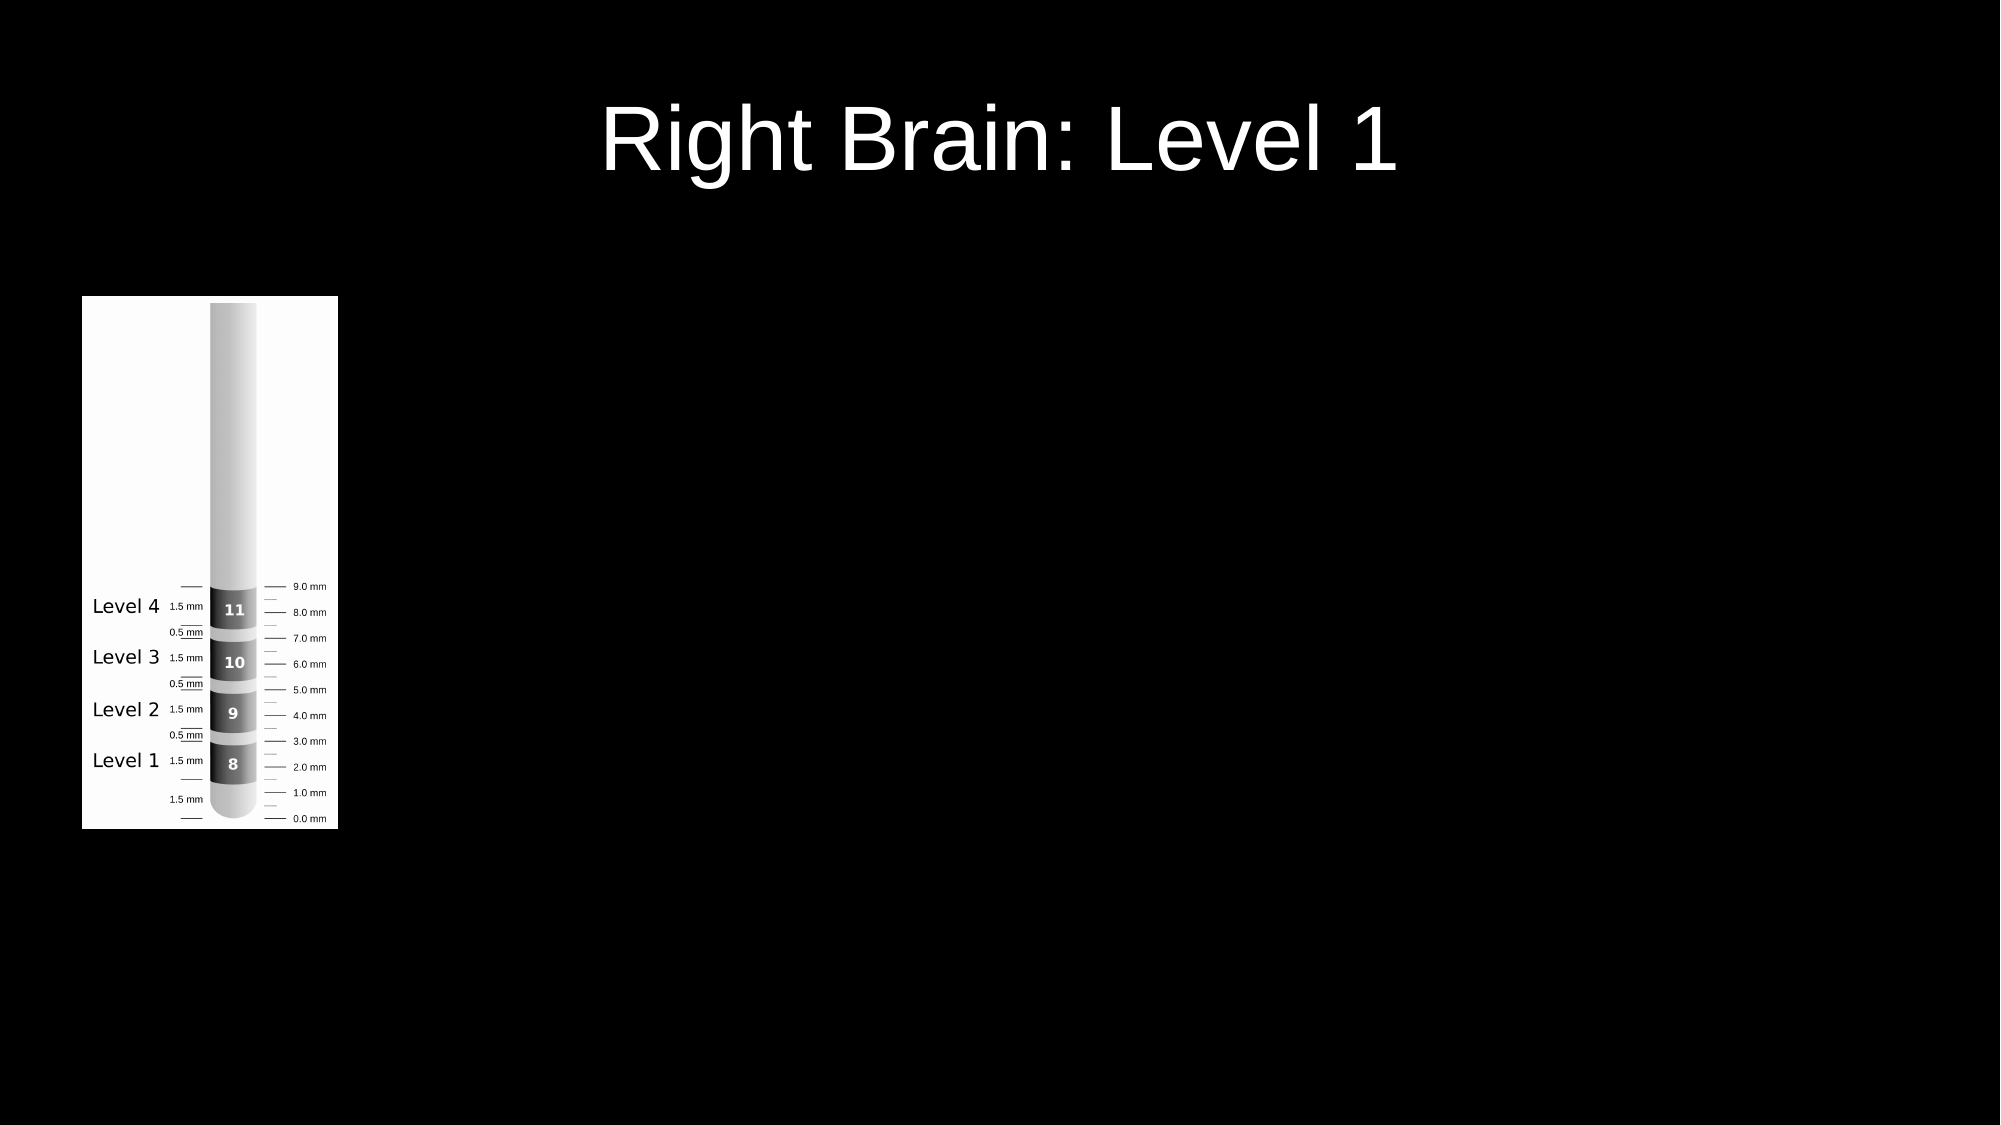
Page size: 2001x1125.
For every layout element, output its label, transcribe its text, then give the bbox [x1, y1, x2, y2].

title Right Brain: Level 1 [99, 44, 1900, 233]
picture [82, 296, 338, 829]
